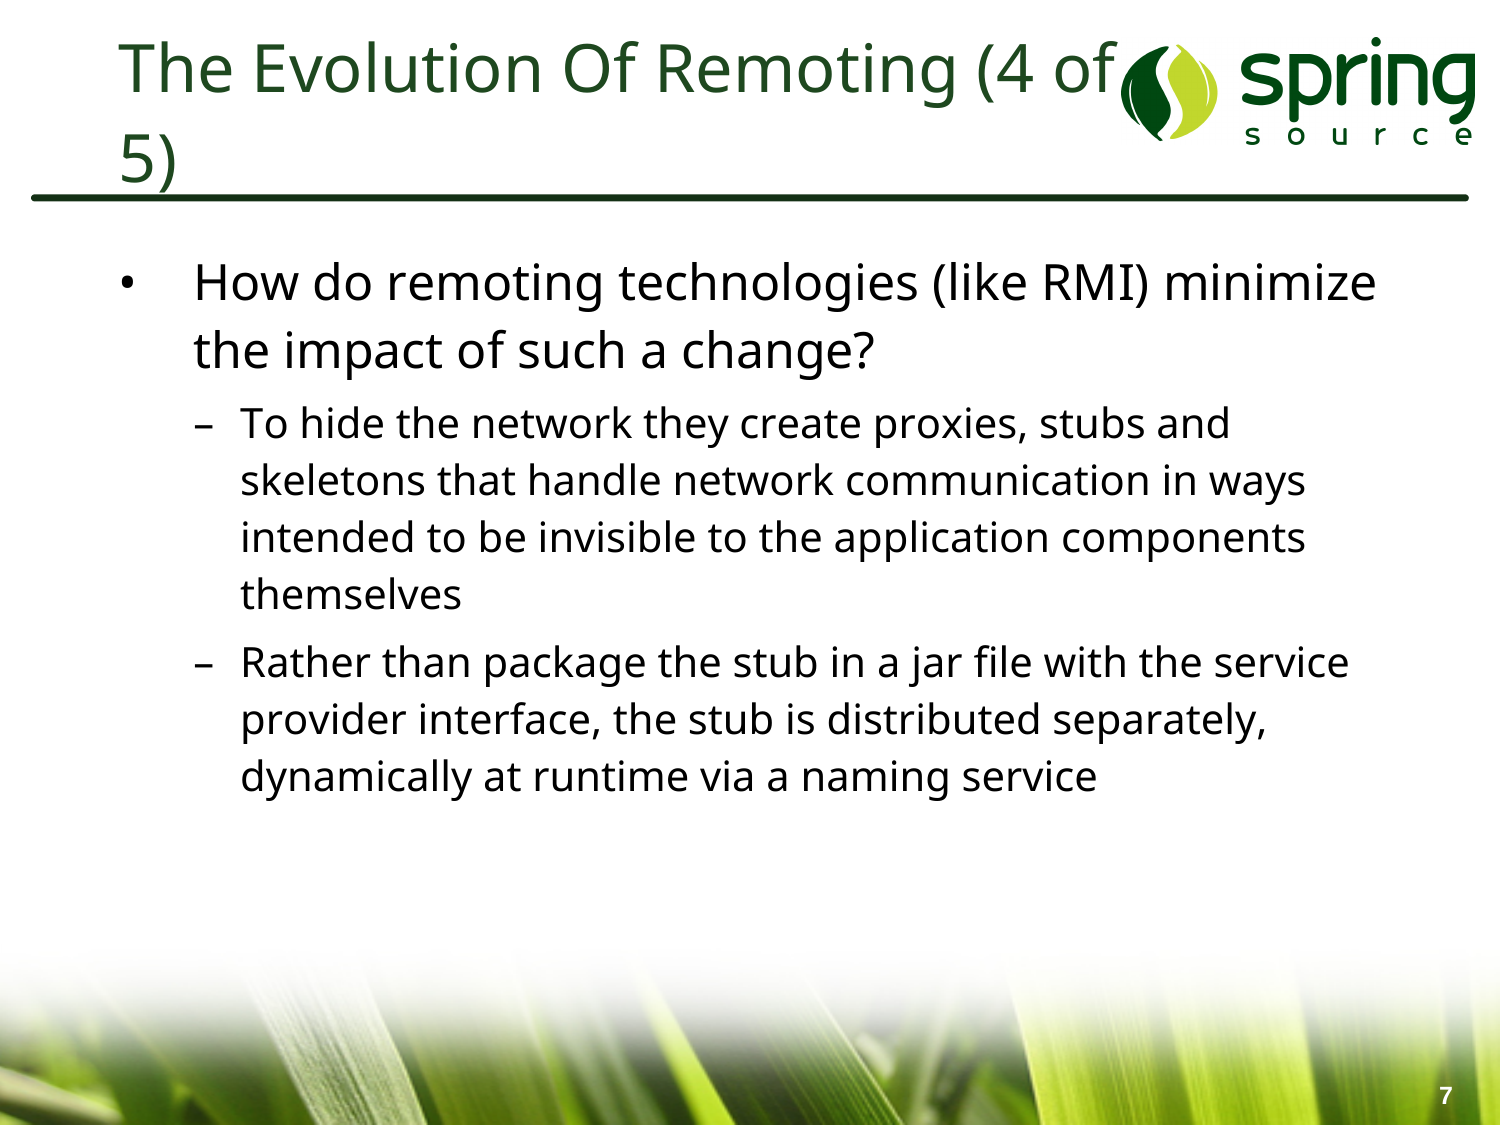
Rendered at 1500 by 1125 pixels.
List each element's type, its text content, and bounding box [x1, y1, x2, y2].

list How do remoting technologies (like RMI) minimize the impact of such a change? To hide the network they create proxies, stubs and skeletons that handle network communication in ways intended to be invisible to the application components themselves Rather than package the stub in a jar file with the service provider interface, the stub is distributed separately, dynamically at runtime via a naming service [103, 239, 1394, 903]
picture [1137, 37, 1475, 145]
title The Evolution Of Remoting (4 of 5) [103, 13, 1137, 191]
picture [0, 944, 1500, 1125]
